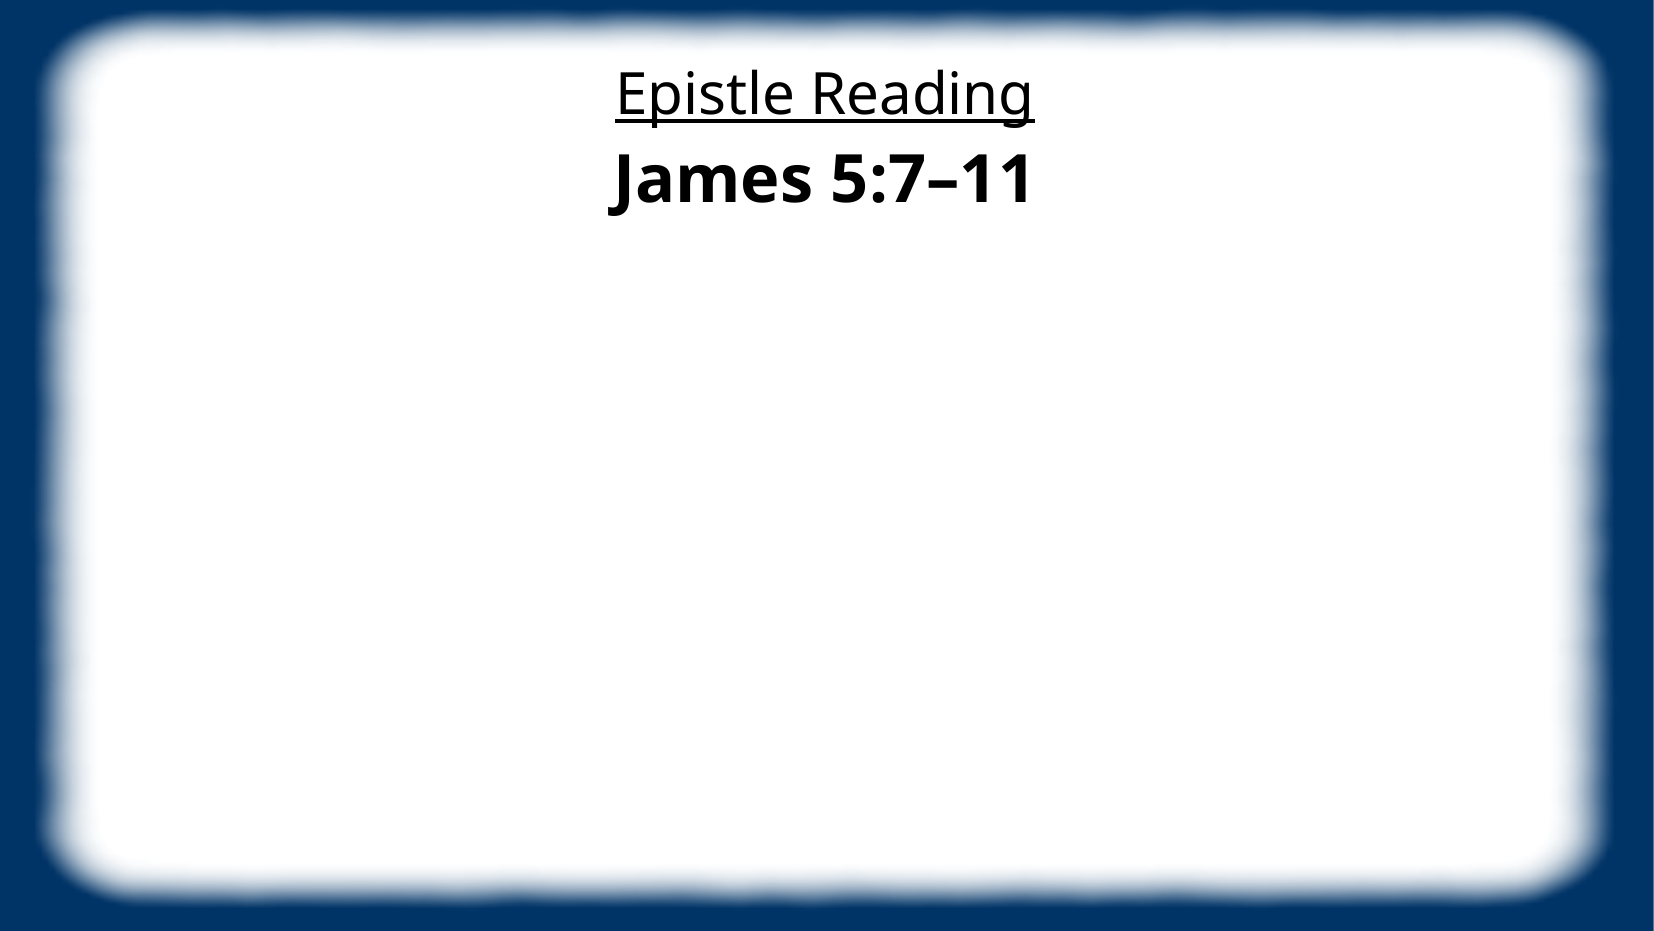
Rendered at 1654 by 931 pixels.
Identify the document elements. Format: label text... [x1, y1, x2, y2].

text_box Epistle Reading James 5:7–11 [105, 45, 1546, 226]
picture [0, 0, 1654, 931]
